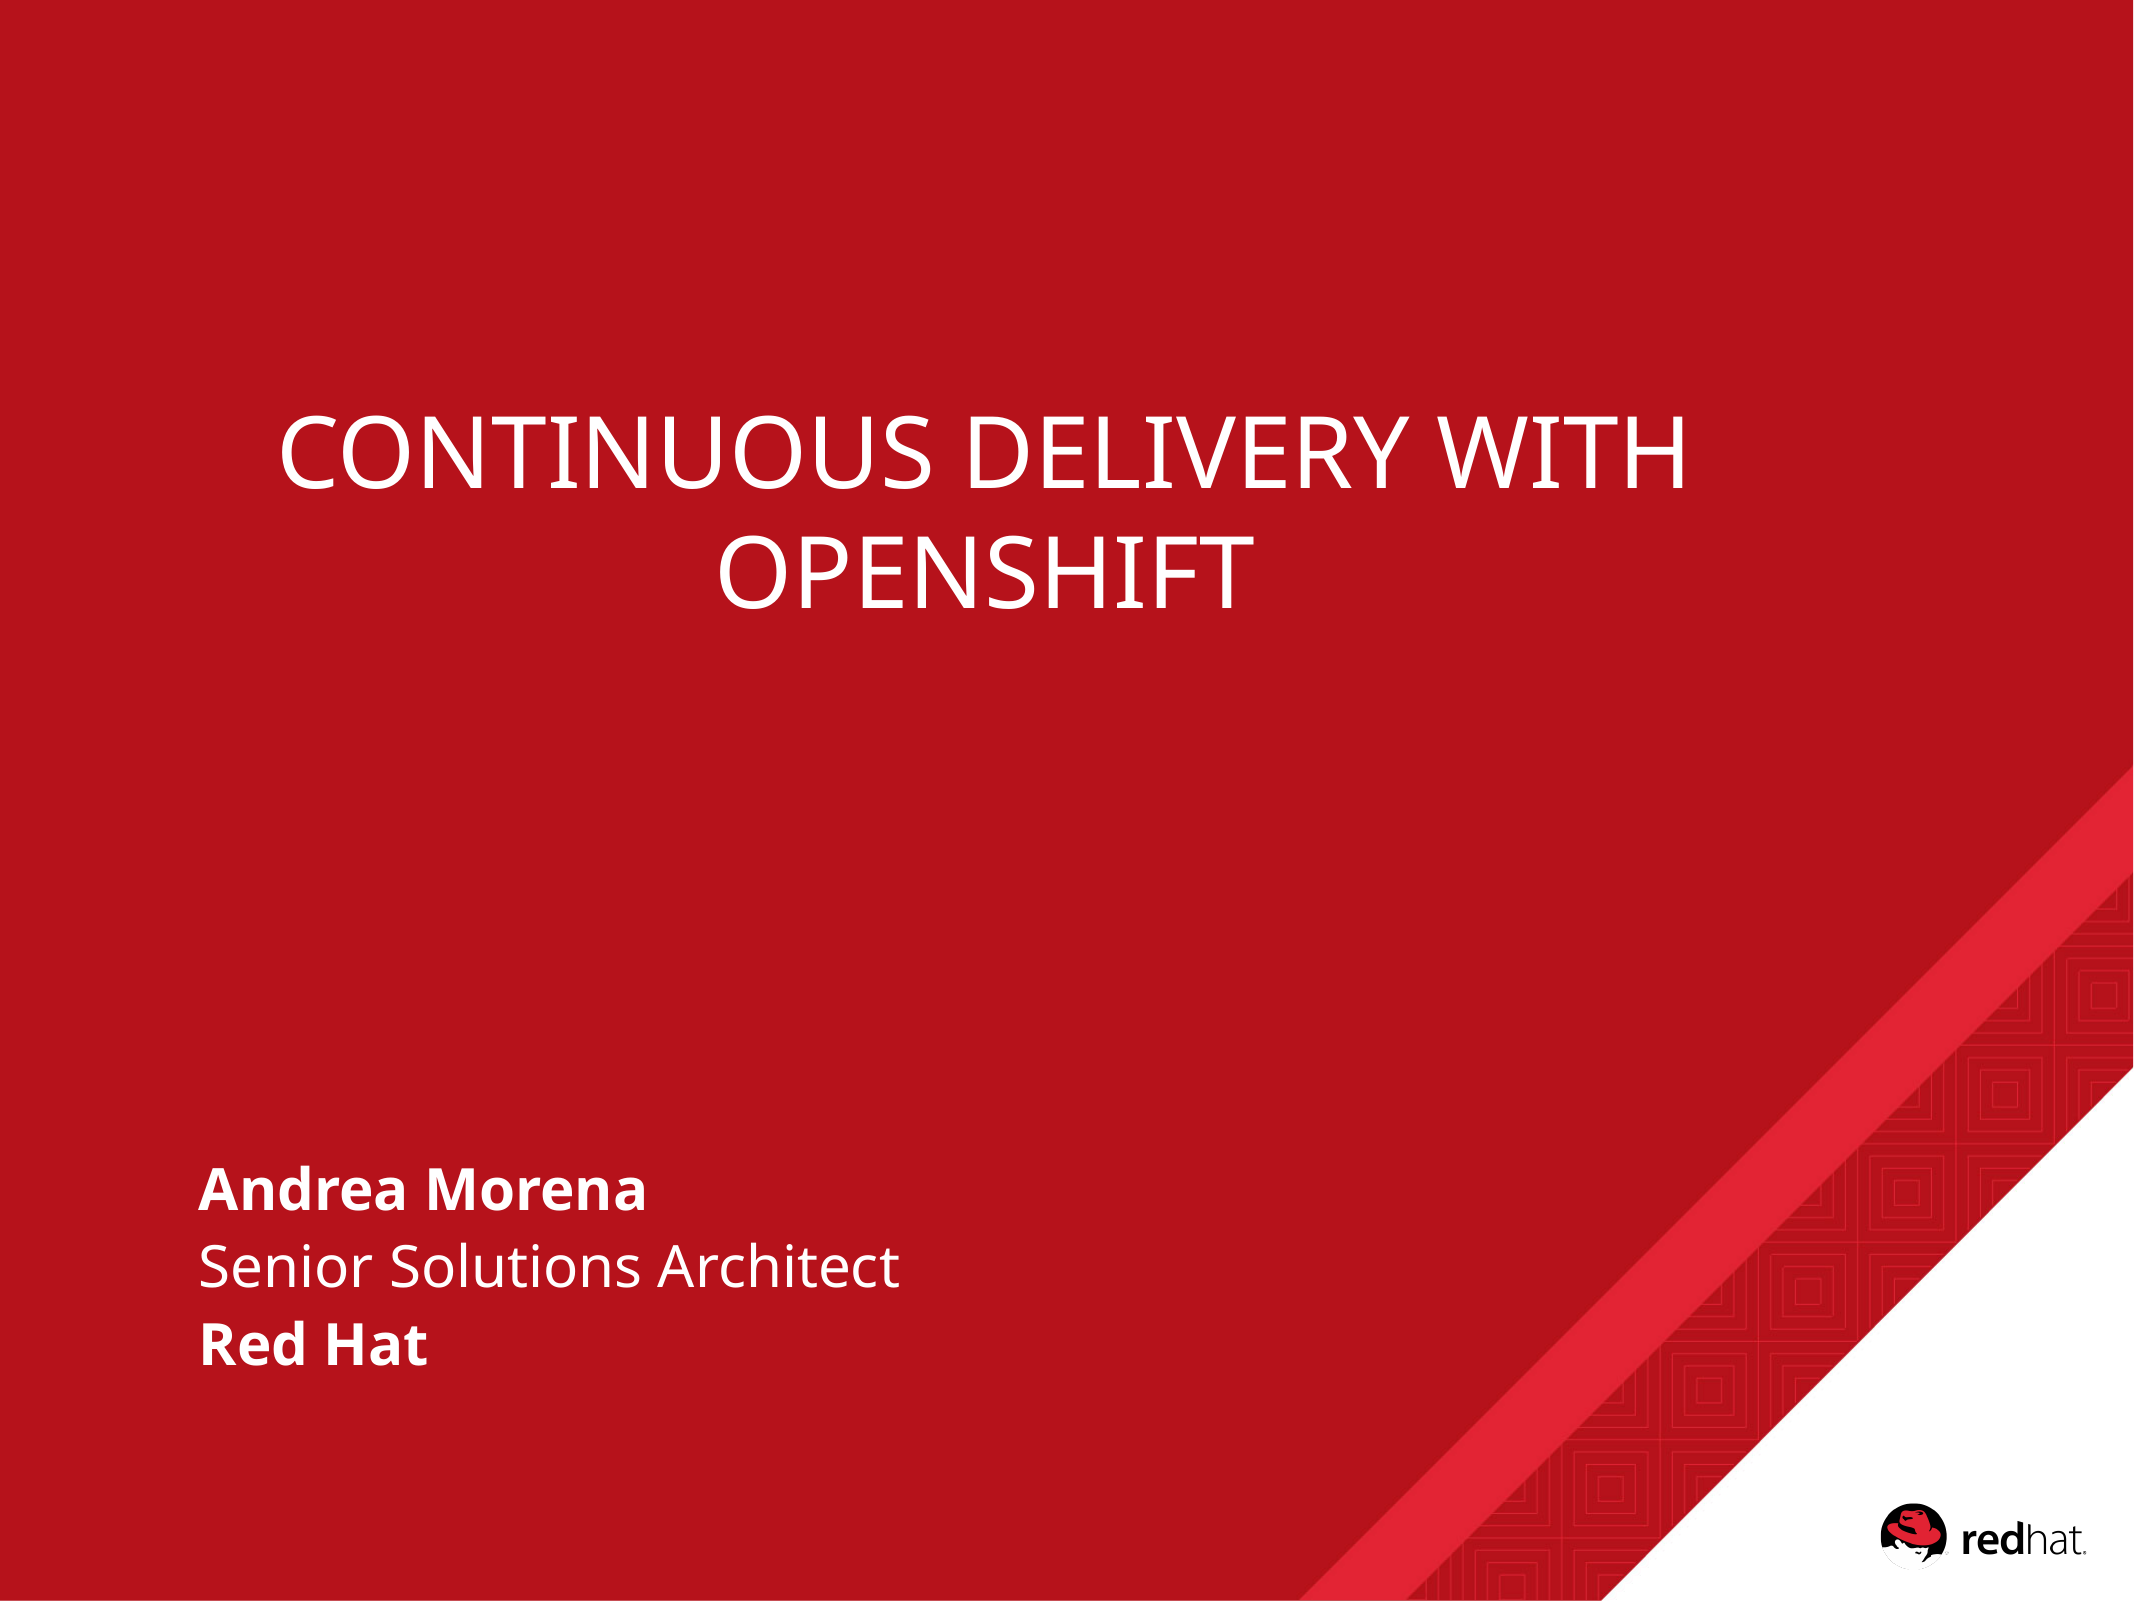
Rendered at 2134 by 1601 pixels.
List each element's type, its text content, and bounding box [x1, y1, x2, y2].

list Andrea Morena Senior Solutions Architect Red Hat [199, 1144, 1351, 1396]
picture [0, 0, 2134, 1601]
list Continuous Delivery with openshift [170, 388, 1801, 651]
